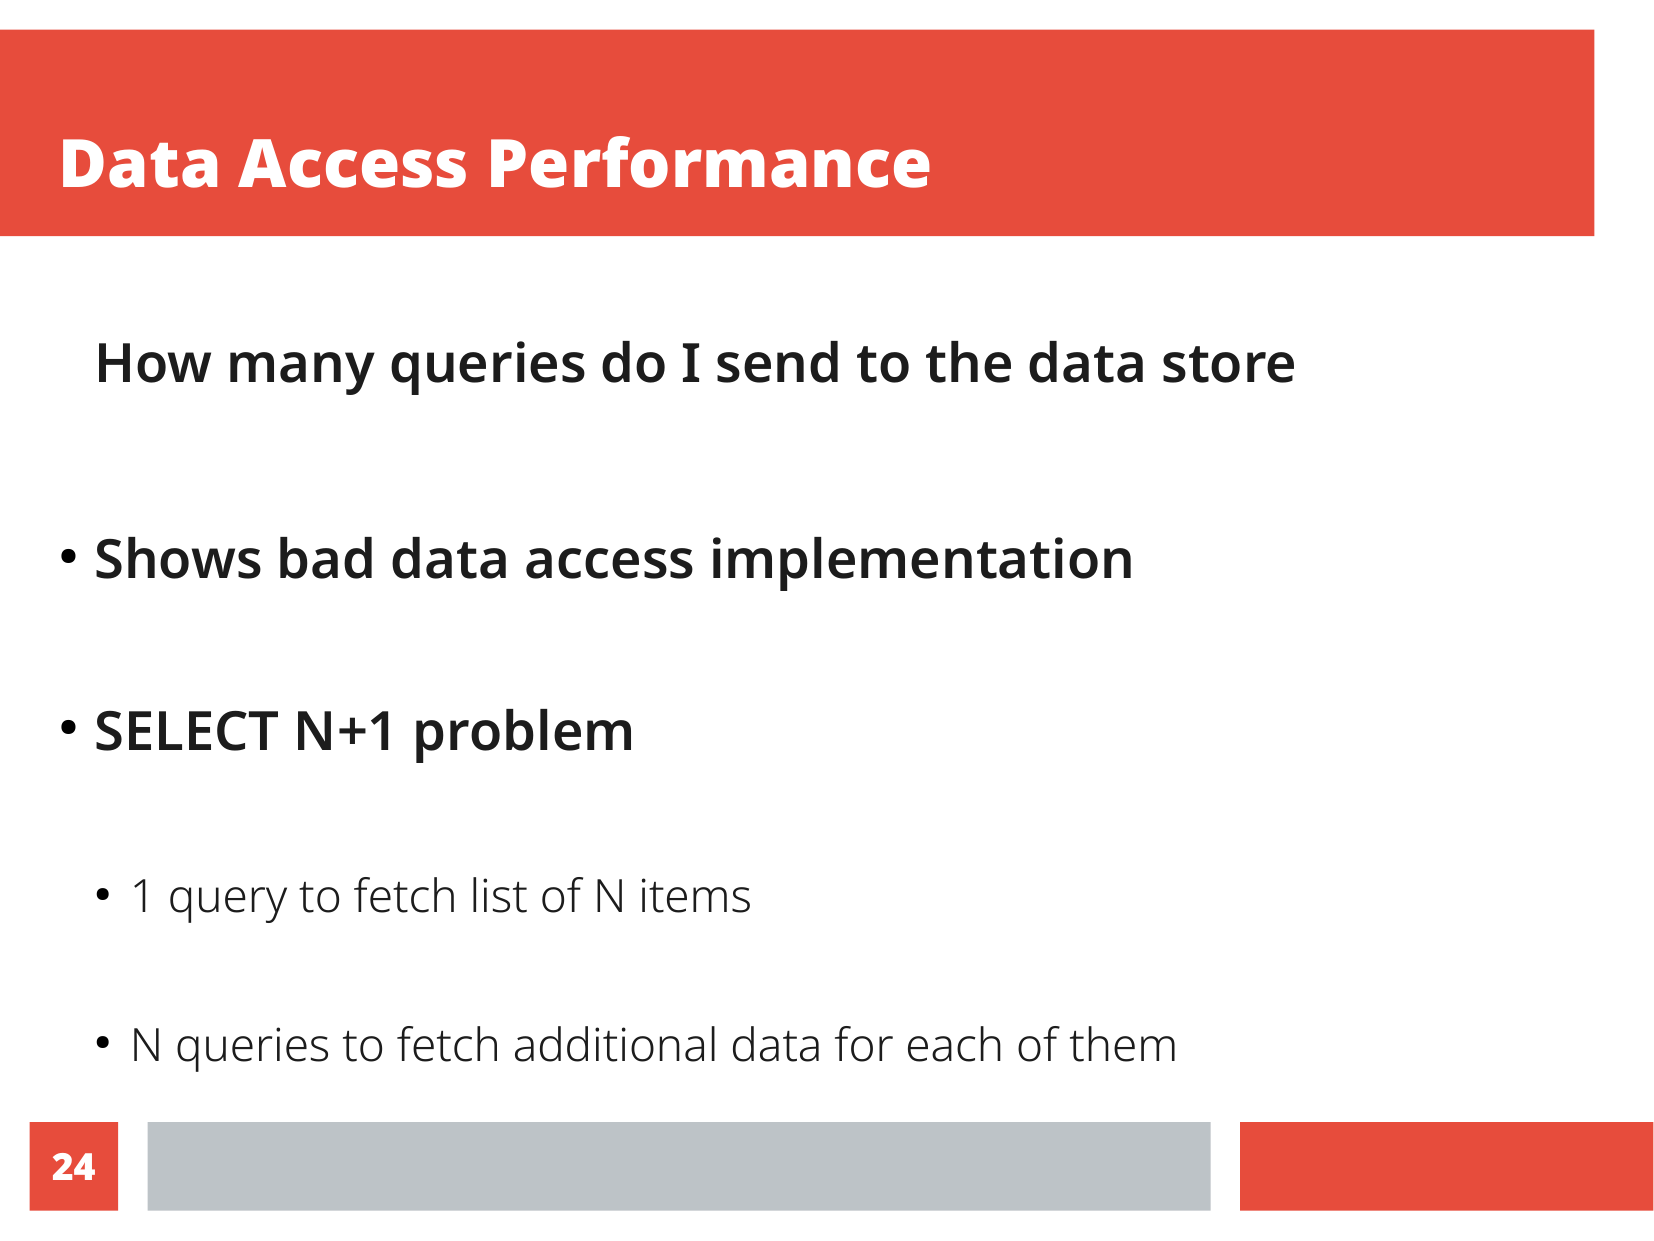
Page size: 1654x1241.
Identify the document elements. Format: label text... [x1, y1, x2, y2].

title Data Access Performance [59, 59, 1595, 207]
list How many queries do I send to the data store Shows bad data access implementation SELECT N+1 problem 1 query to fetch list of N items N queries to fetch additional data for each of them [59, 324, 1565, 1093]
